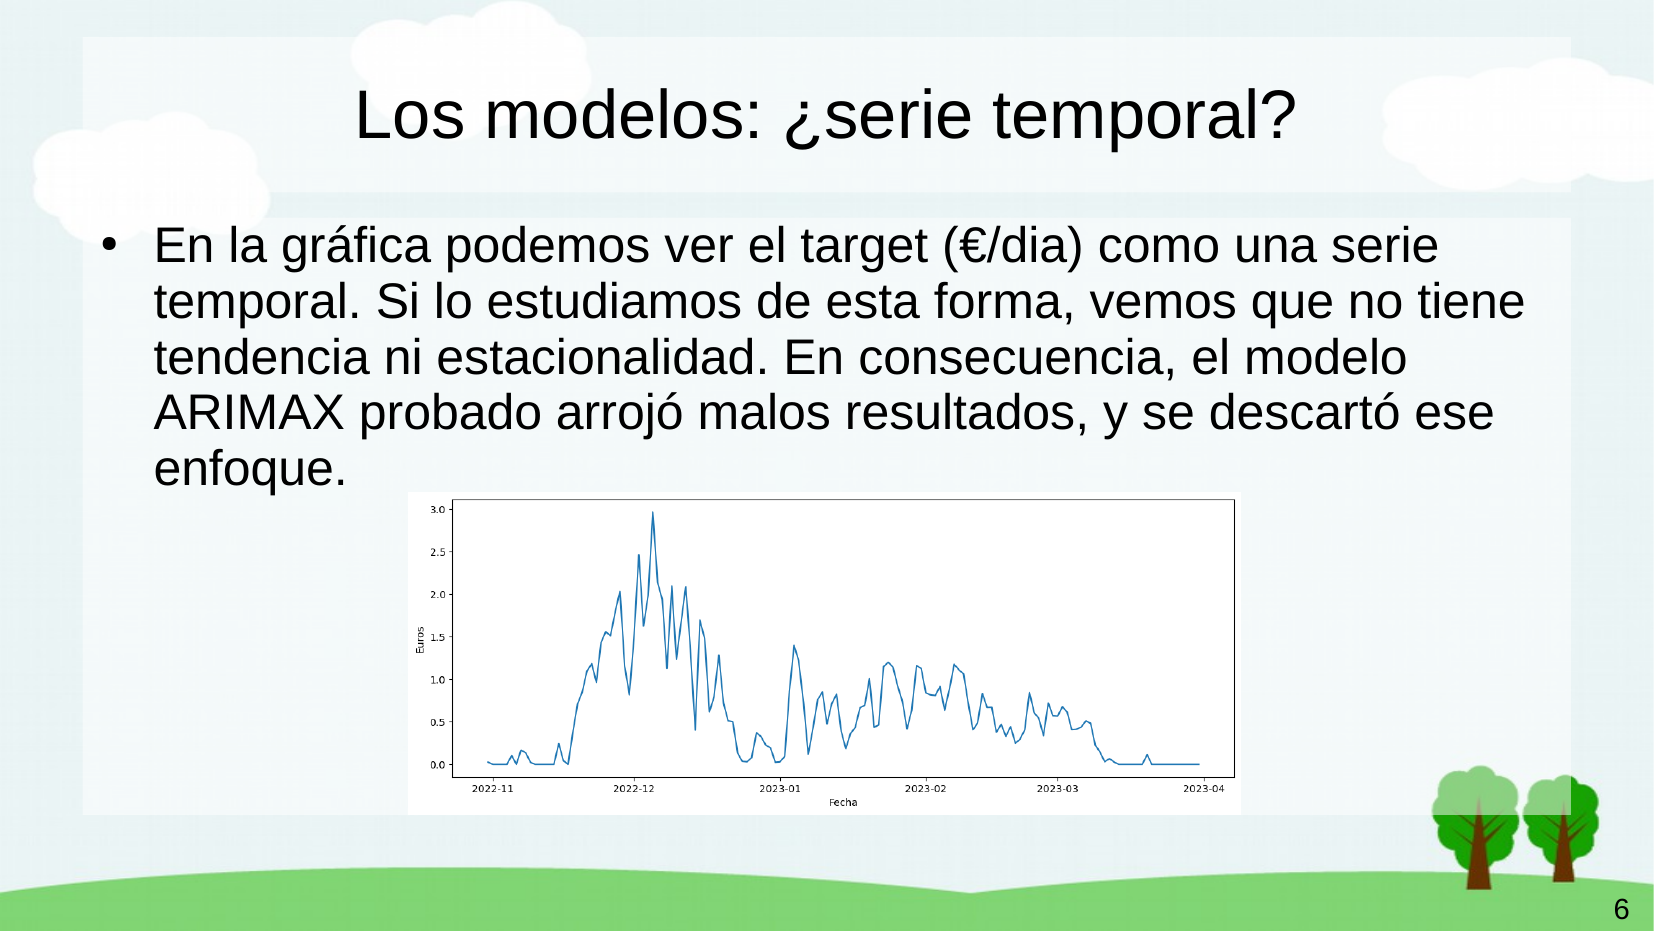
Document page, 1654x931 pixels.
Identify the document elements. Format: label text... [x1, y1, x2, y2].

list En la gráfica podemos ver el target (€/dia) como una serie temporal. Si lo estudiamos de esta forma, vemos que no tiene tendencia ni estacionalidad. En consecuencia, el modelo ARIMAX probado arrojó malos resultados, y se descartó ese enfoque. [82, 217, 1571, 815]
title Los modelos: ¿serie temporal? [82, 37, 1571, 193]
picture [0, 0, 1654, 931]
